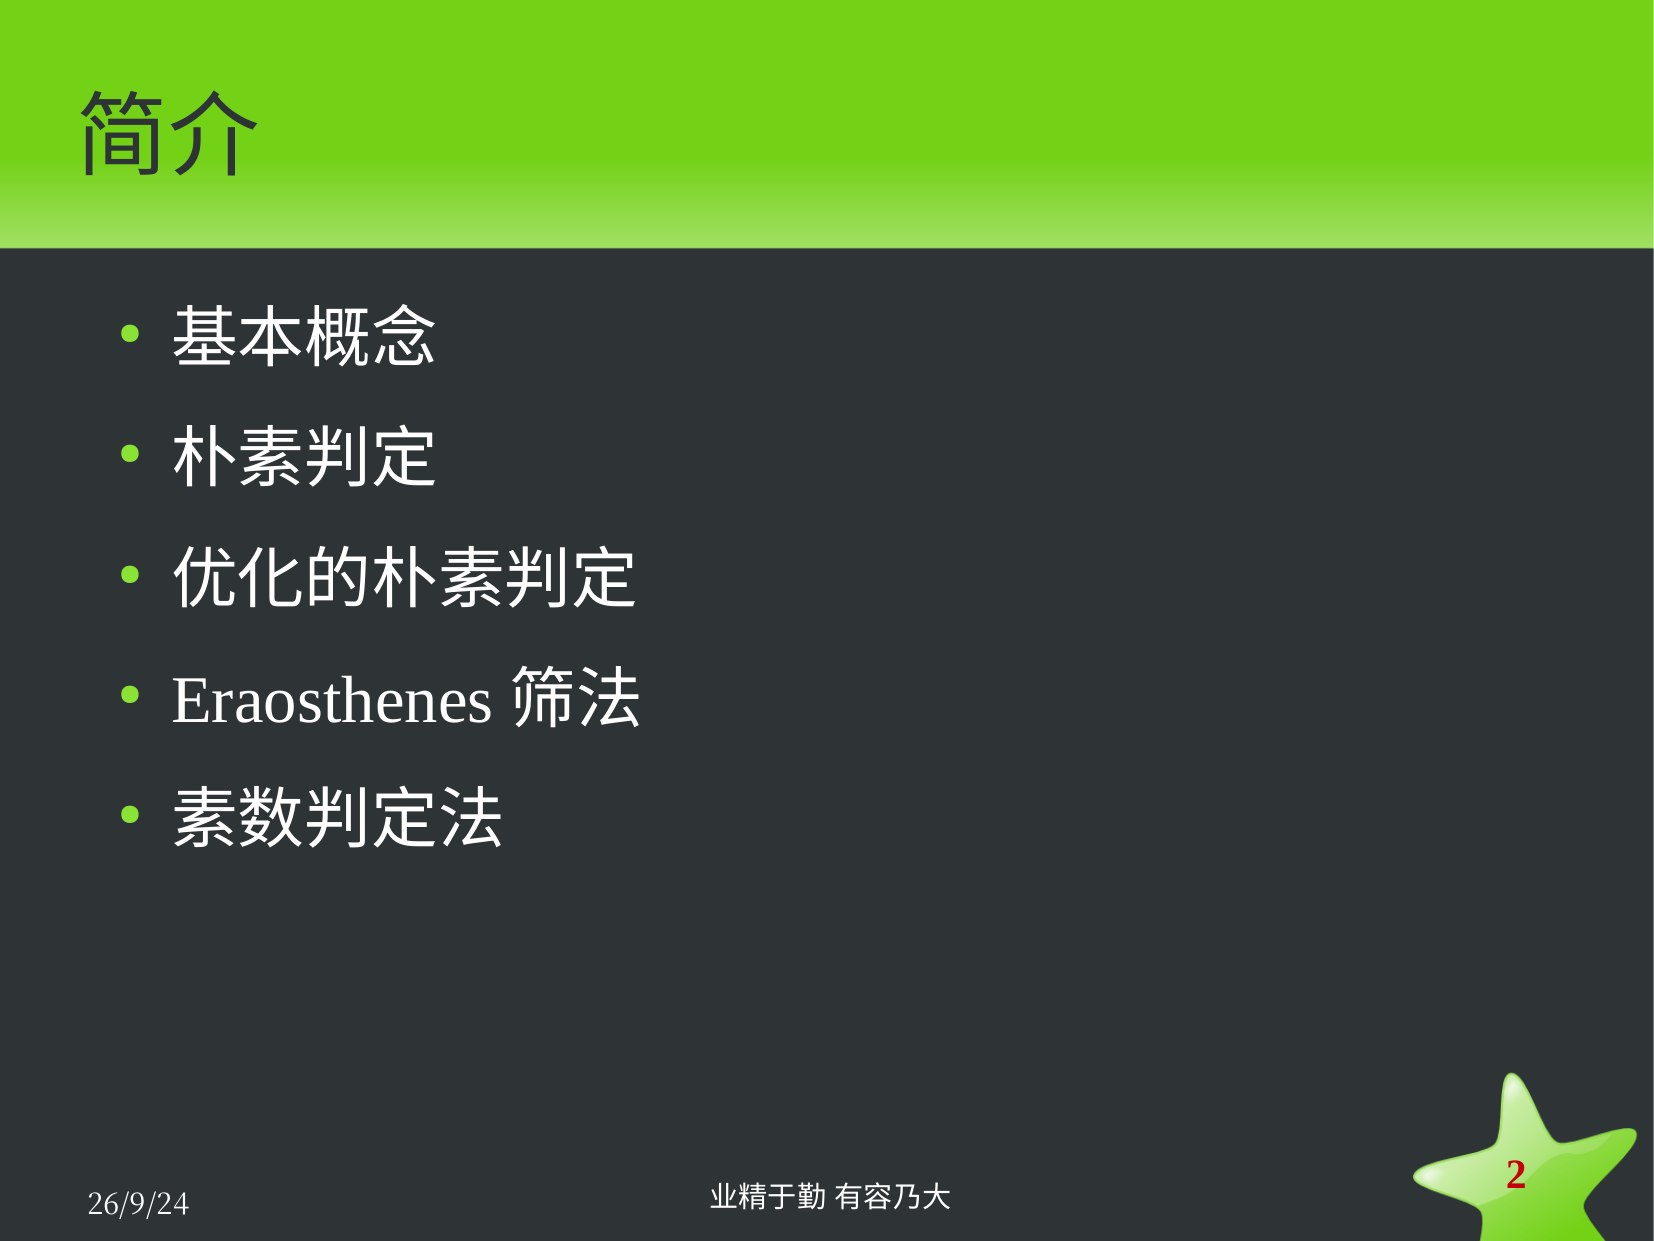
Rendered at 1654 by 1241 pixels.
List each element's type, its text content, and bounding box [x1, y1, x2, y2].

title 简介 [76, 29, 1565, 237]
list 基本概念 朴素判定 优化的朴素判定 Eraosthenes筛法 素数判定法 [82, 290, 1571, 1109]
picture [0, 0, 1654, 1241]
